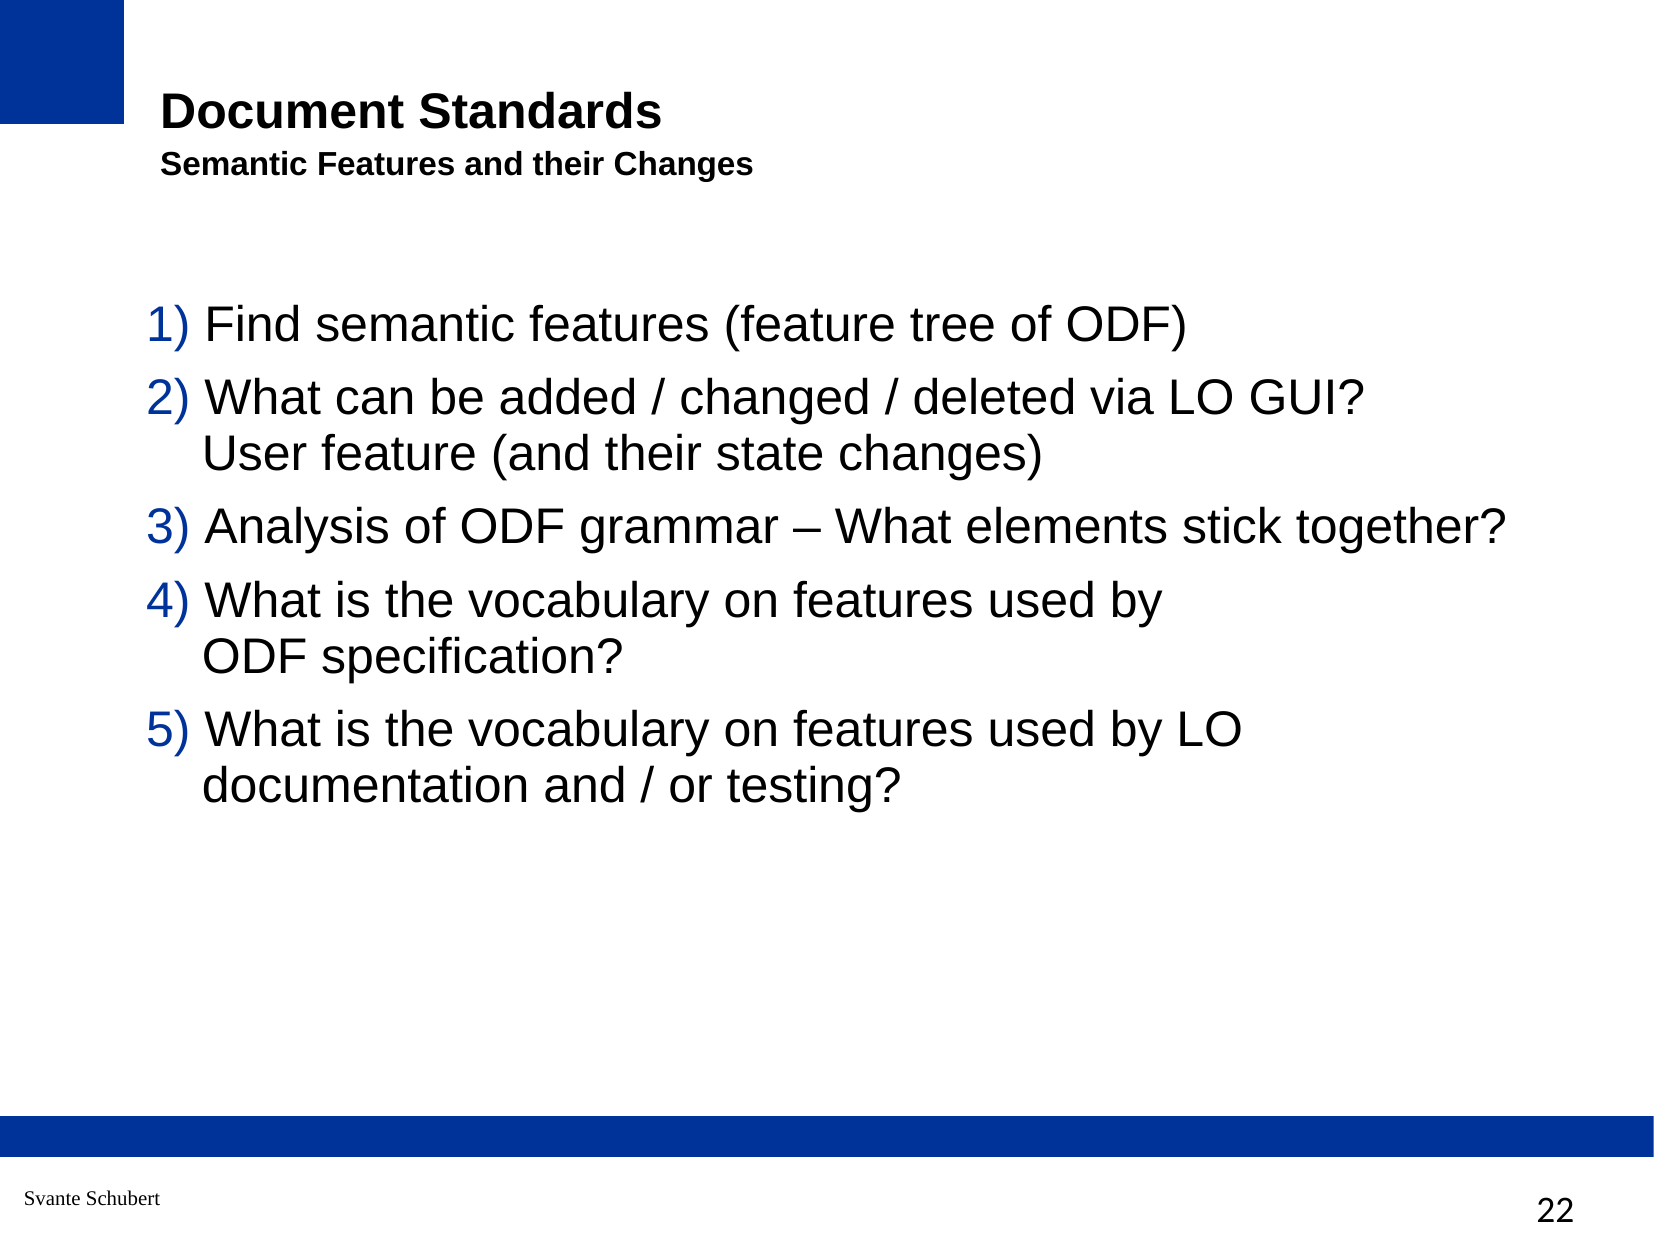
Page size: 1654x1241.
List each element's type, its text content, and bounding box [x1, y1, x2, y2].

list Find semantic features (feature tree of ODF) What can be added / changed / deleted via LO GUI? User feature (and their state changes) Analysis of ODF grammar – What elements stick together? What is the vocabulary on features used by ODF specification? What is the vocabulary on features used by LO documentation and / or testing? [145, 296, 1555, 1115]
title Document Standards Semantic Features and their Changes [160, 74, 1530, 242]
text_box Svante Schubert [24, 1187, 589, 1219]
